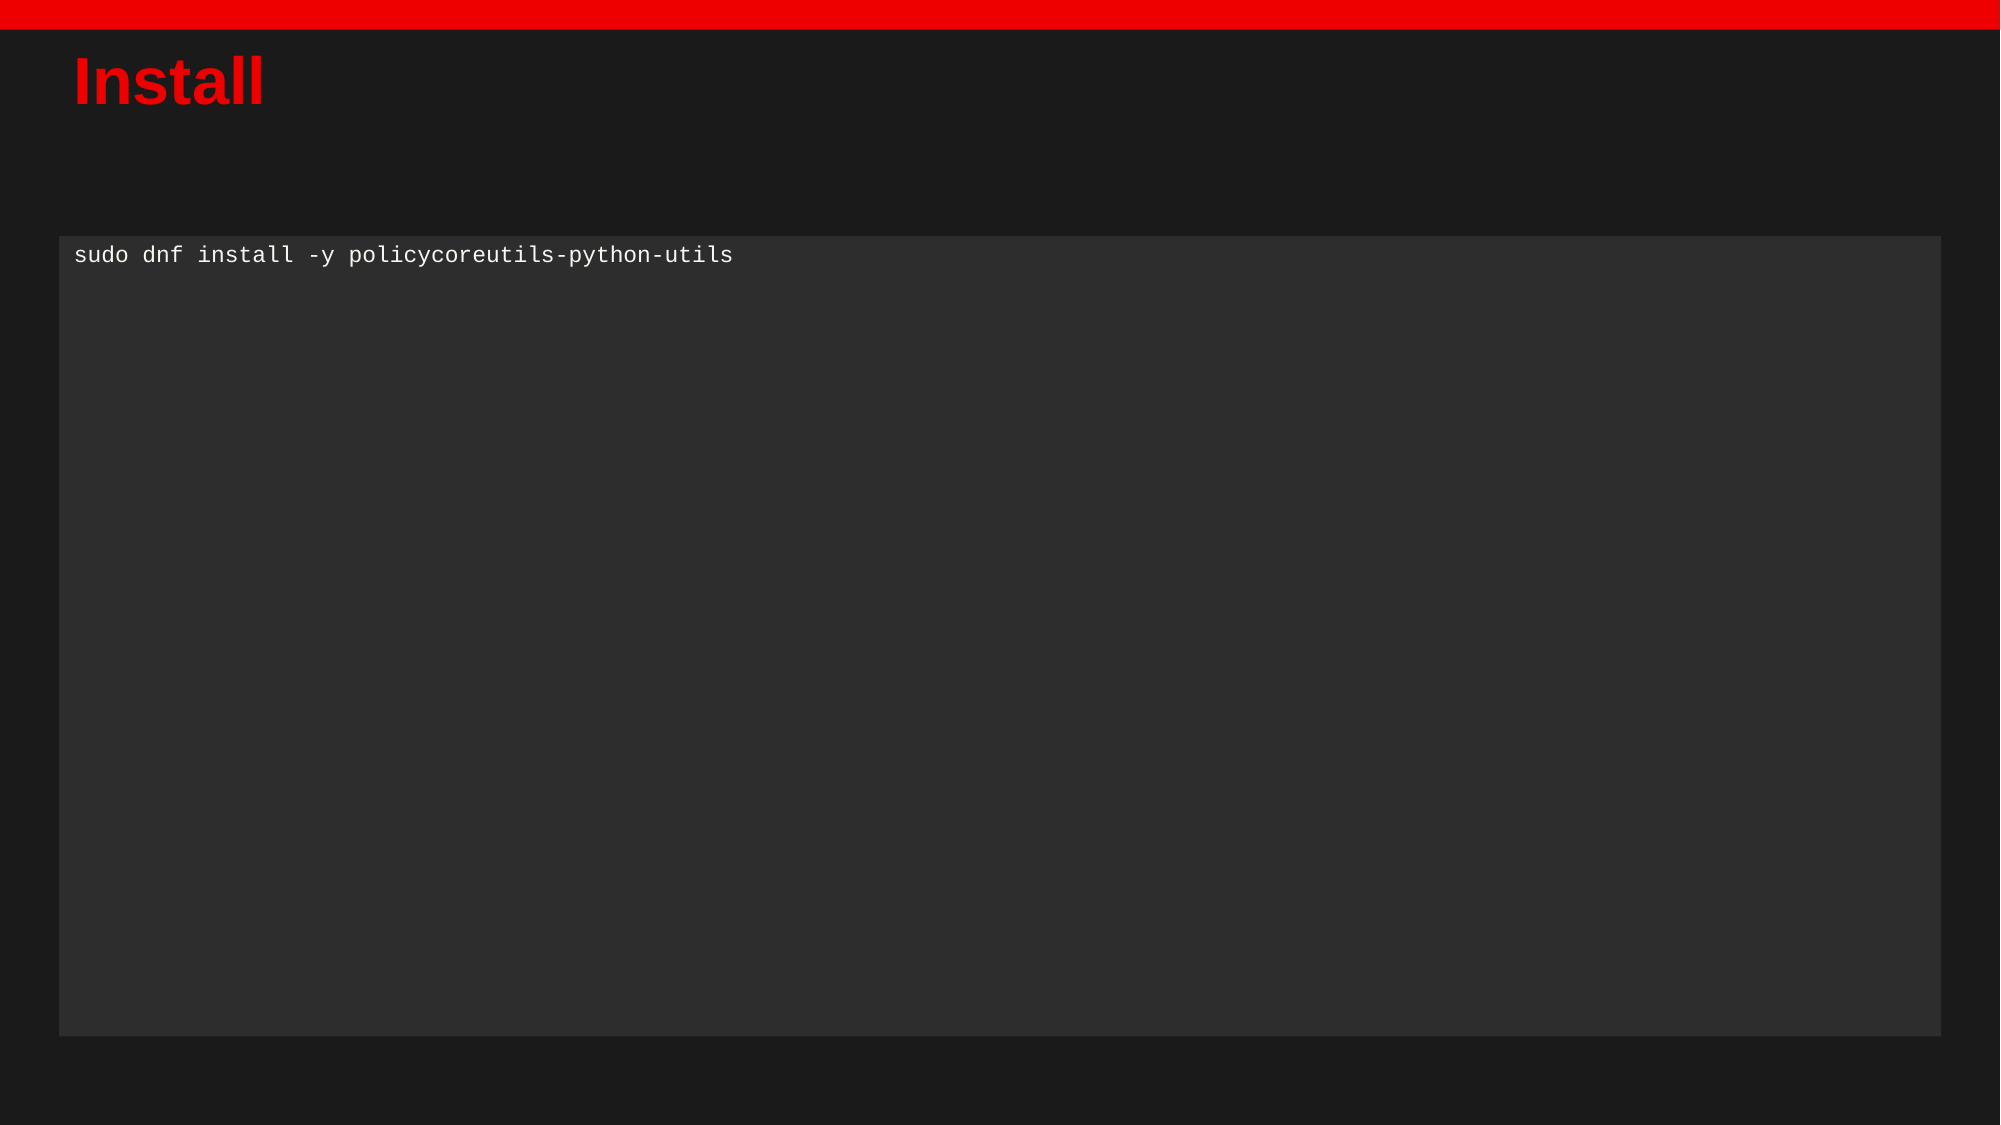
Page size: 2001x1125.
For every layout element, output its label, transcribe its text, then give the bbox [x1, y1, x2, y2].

text_box sudo dnf install -y policycoreutils-python-utils [59, 236, 1942, 1037]
text_box [0, 0, 2001, 30]
text_box Install [59, 36, 1942, 208]
